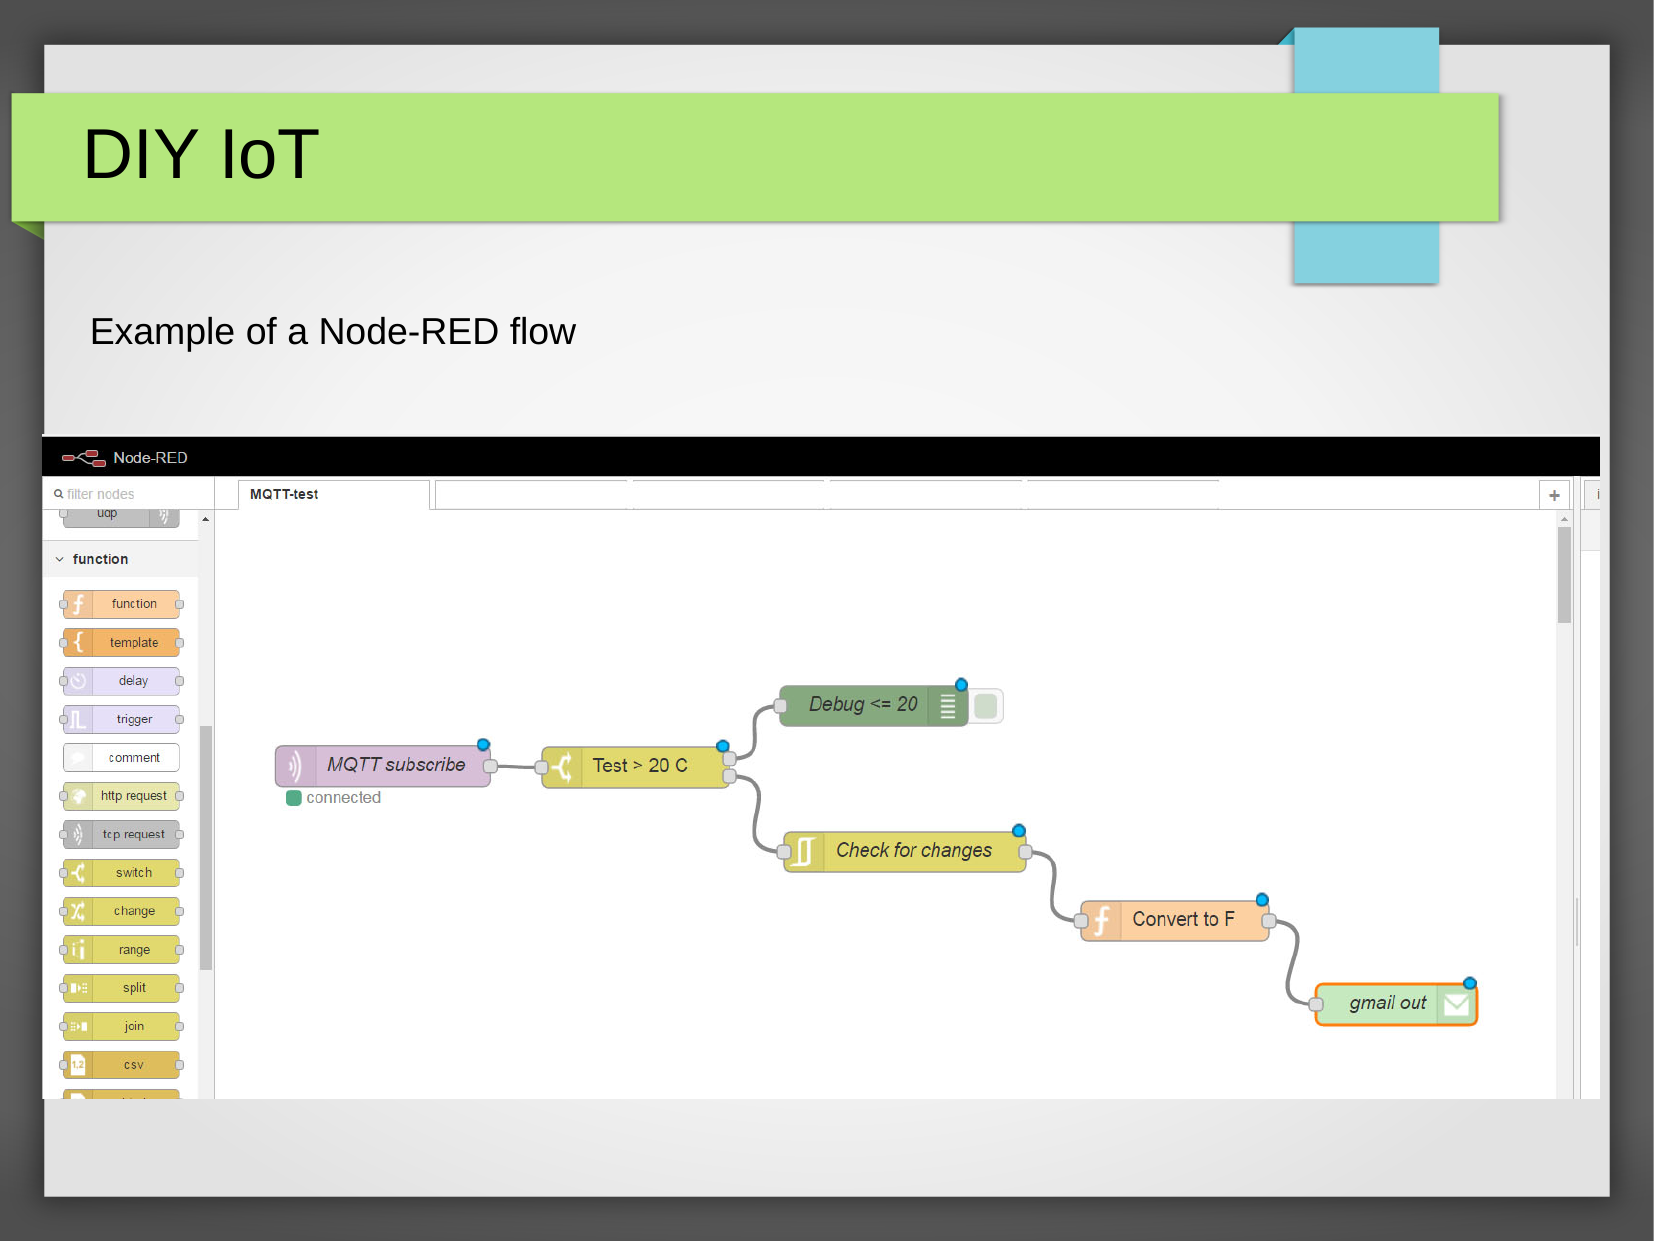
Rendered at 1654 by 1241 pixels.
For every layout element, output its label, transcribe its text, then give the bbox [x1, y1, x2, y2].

title DIY IoT [82, 94, 1264, 213]
text_box Example of a Node-RED flow [75, 303, 1186, 361]
picture [0, 0, 1654, 1241]
